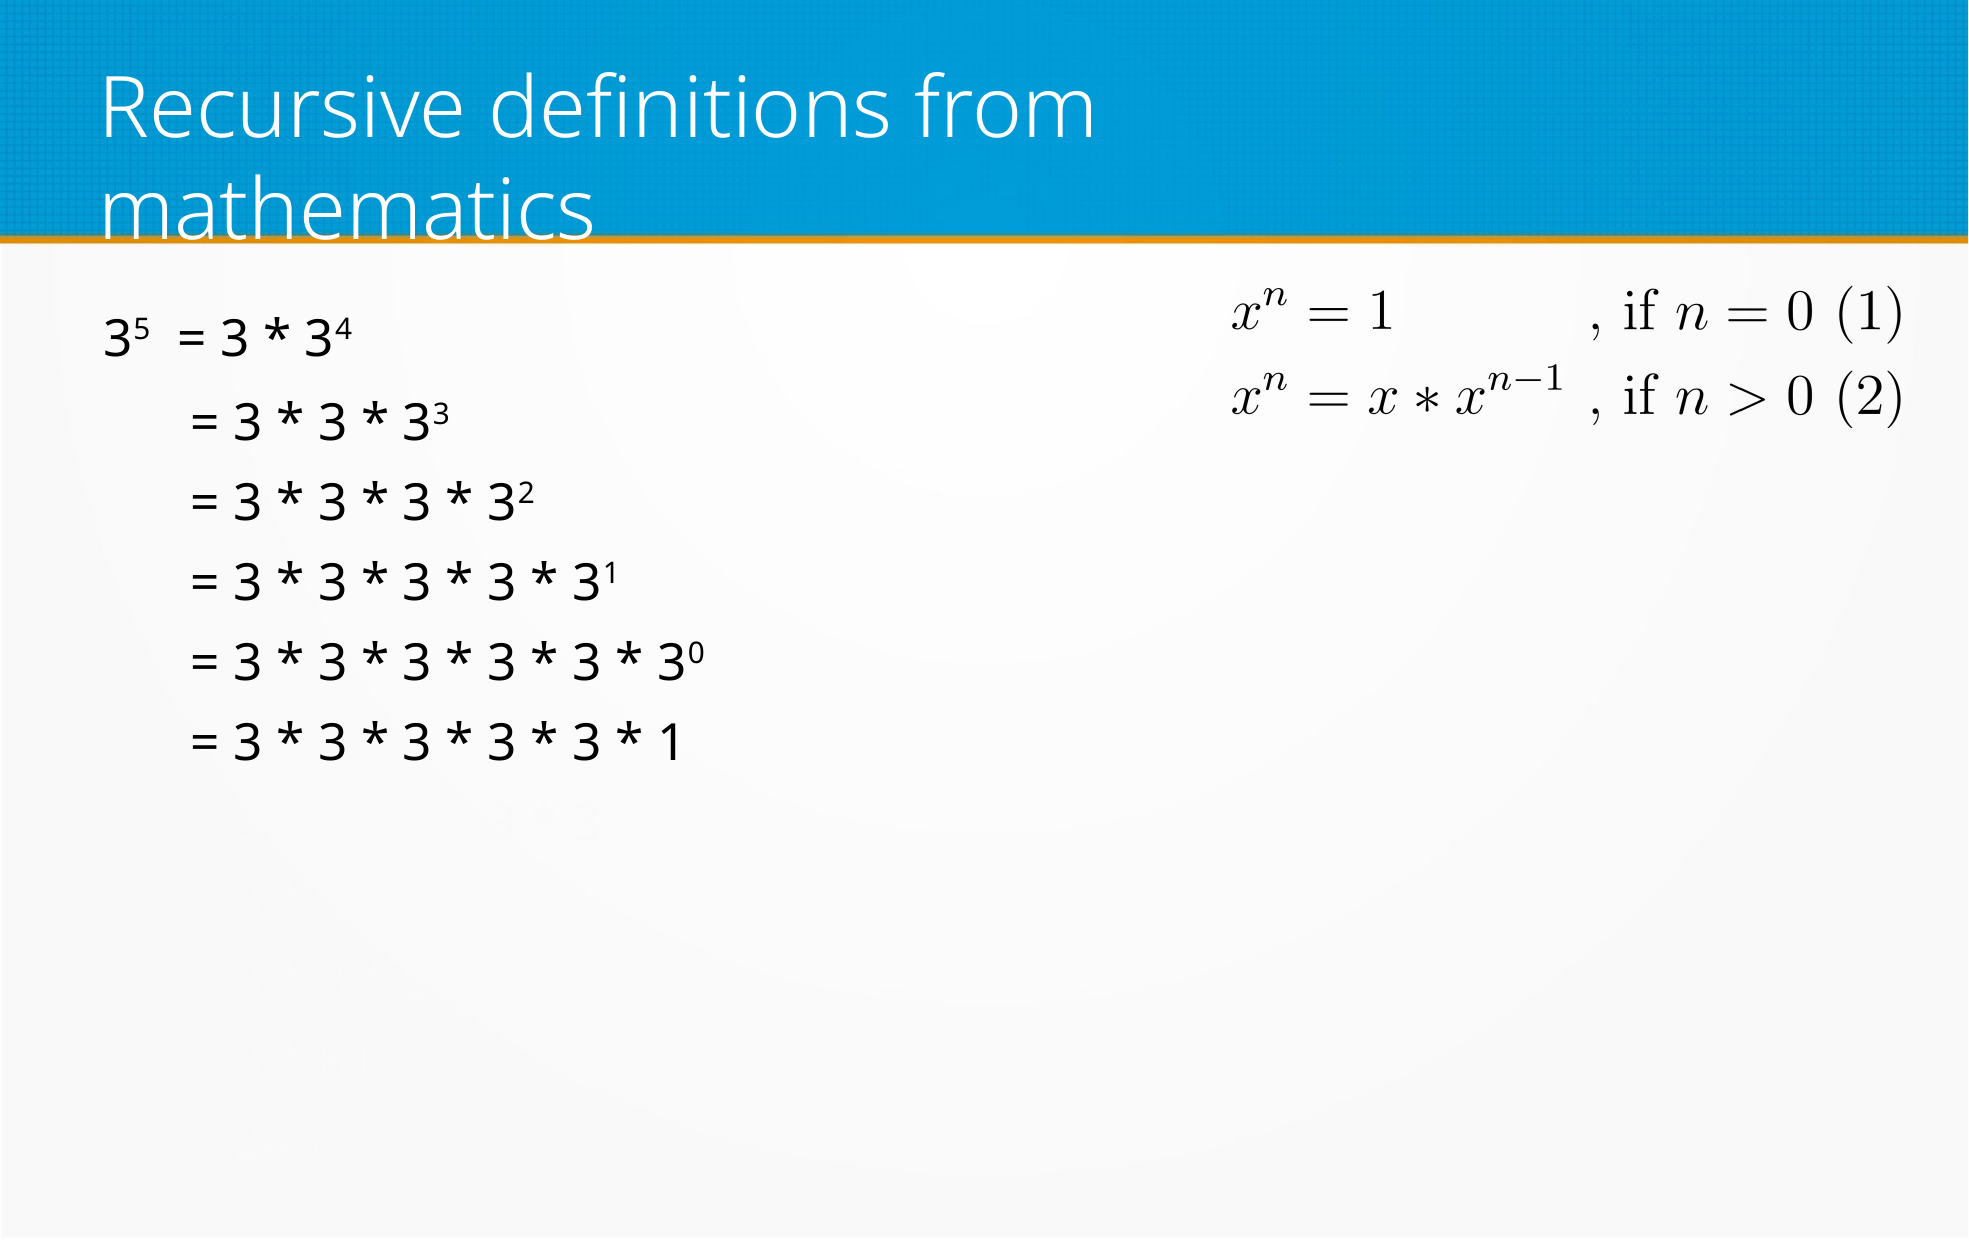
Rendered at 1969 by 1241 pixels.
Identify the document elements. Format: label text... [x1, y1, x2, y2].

list 35 = 3 * 34 = 3 * 3 * 33 = 3 * 3 * 3 * 32 = 3 * 3 * 3 * 3 * 31 = 3 * 3 * 3 * 3 * 3 * 30 = 3 * 3 * 3 * 3 * 3 * 1 = 3 * 3 * 3 * 3 * 3 = 3 * 3 * 3 * 9 = 3 * 3 * 27 = 3 * 81 = 243 [90, 305, 1862, 1171]
title Recursive definitions from mathematics [98, 49, 1870, 257]
picture [0, 233, 1969, 1241]
